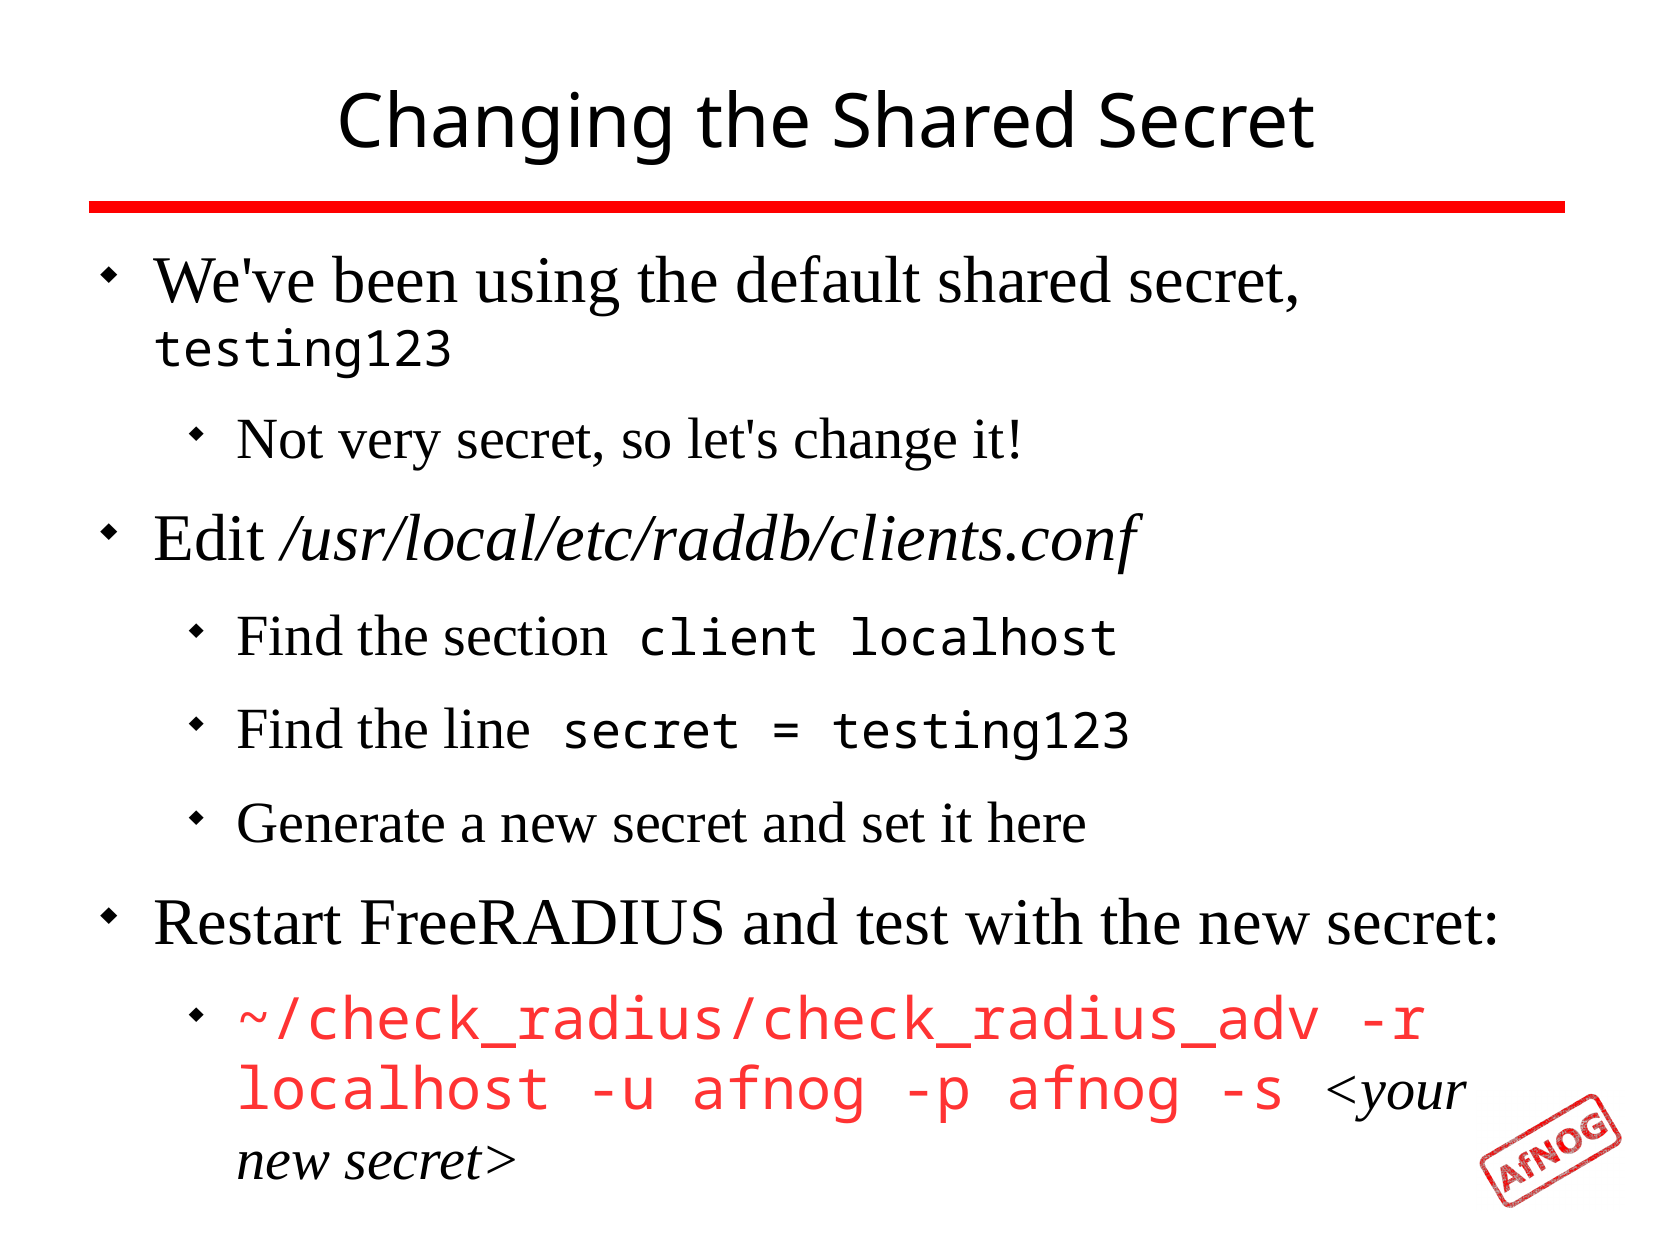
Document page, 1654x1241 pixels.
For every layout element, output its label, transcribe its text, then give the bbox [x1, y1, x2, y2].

title Changing the Shared Secret [82, 29, 1571, 207]
picture [1476, 1090, 1625, 1211]
list We've been using the default shared secret, testing123 Not very secret, so let's change it! Edit /usr/local/etc/raddb/clients.conf Find the section client localhost Find the line secret = testing123 Generate a new secret and set it here Restart FreeRADIUS and test with the new secret: ~/check_radius/check_radius_adv -r localhost -u afnog -p afnog -s <your new secret> [82, 236, 1571, 1152]
